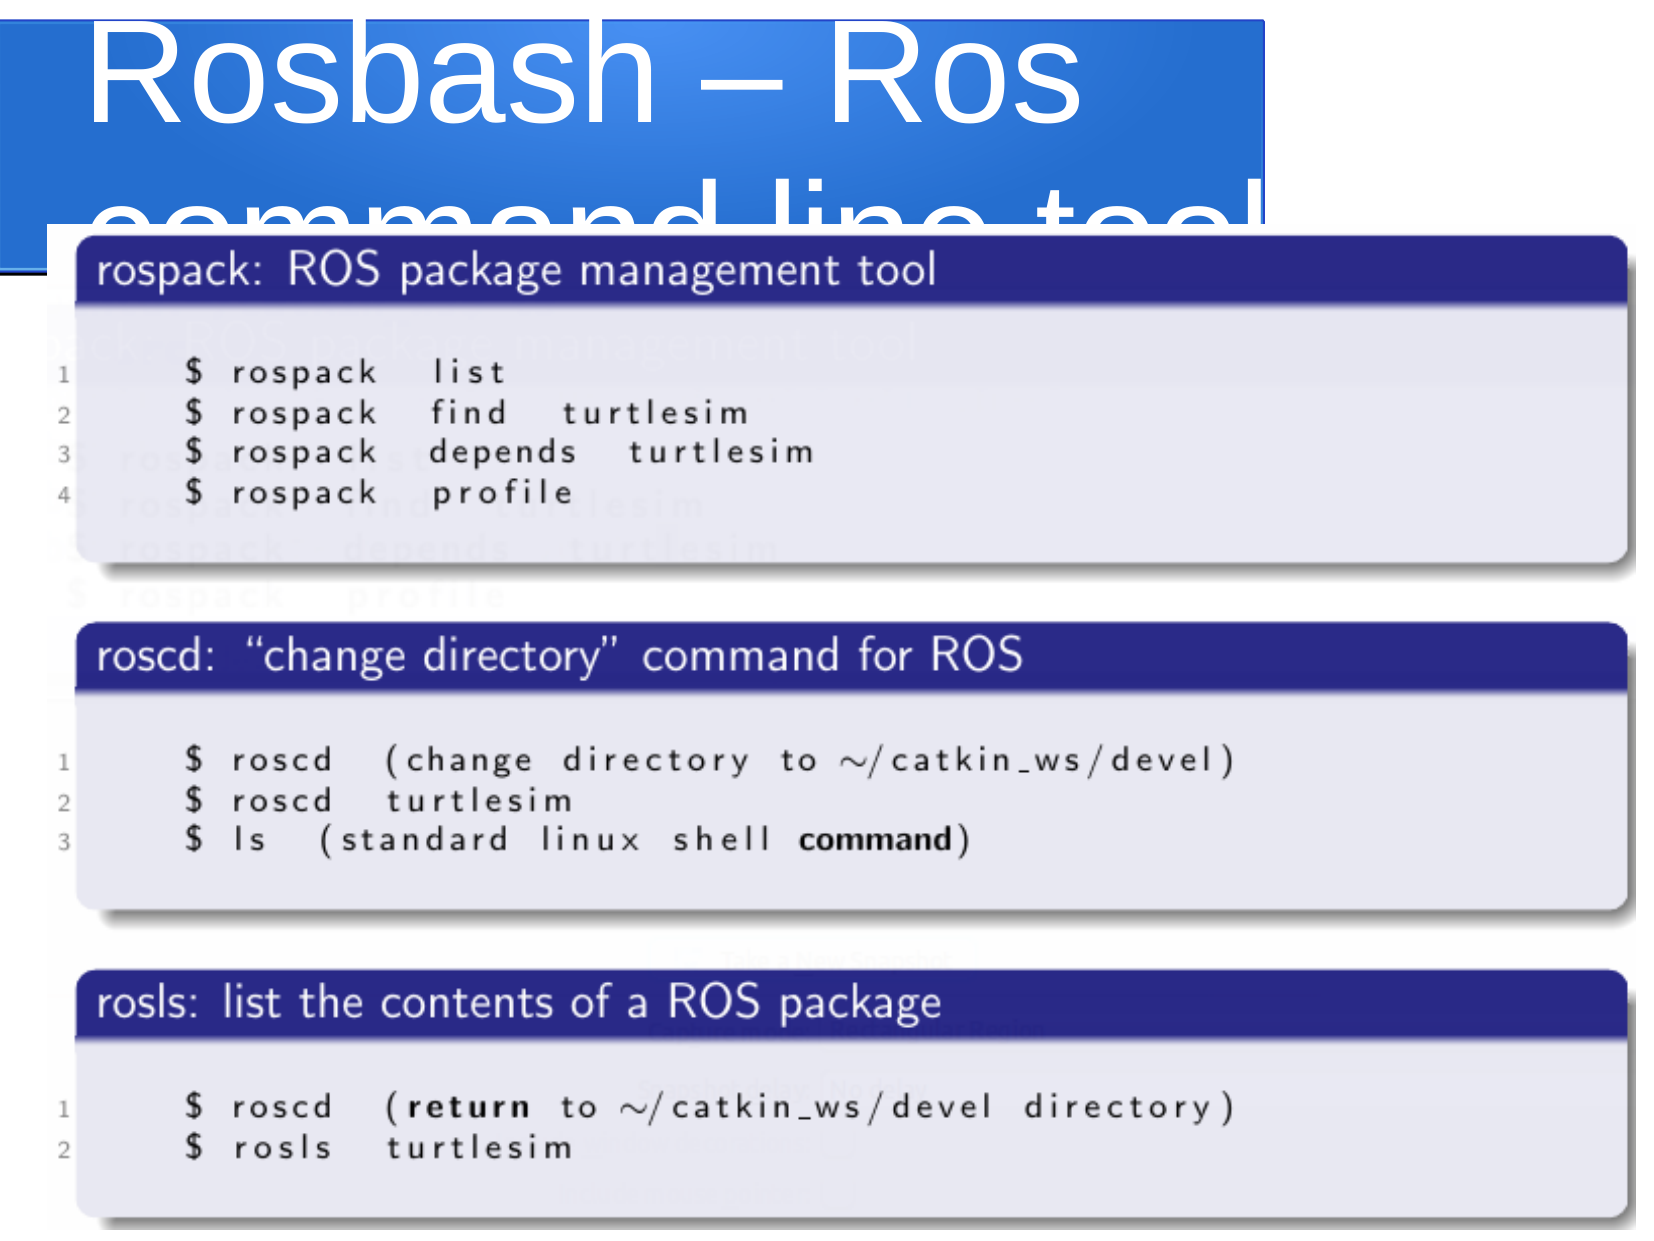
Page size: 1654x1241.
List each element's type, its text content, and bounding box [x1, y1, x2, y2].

title Rosbash – Ros command line tools [82, 0, 1571, 224]
picture [47, 224, 1636, 1231]
